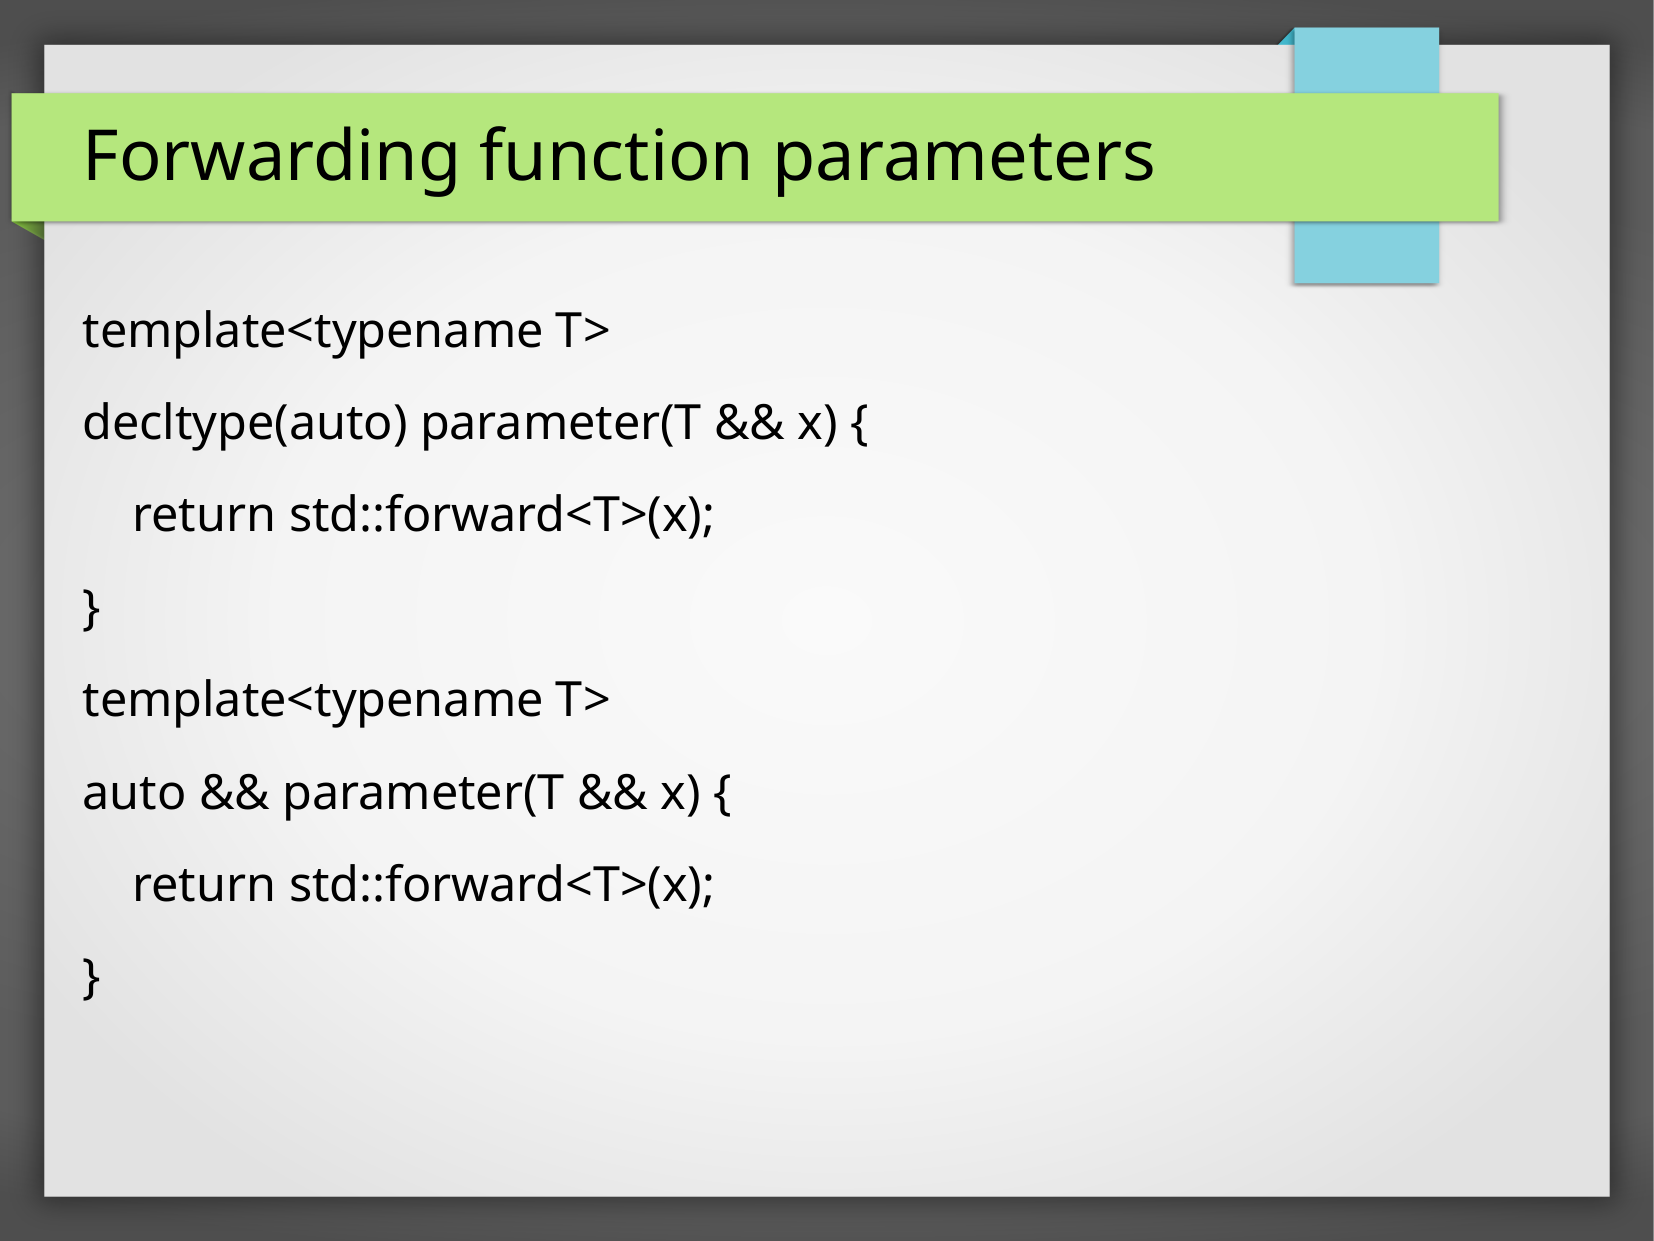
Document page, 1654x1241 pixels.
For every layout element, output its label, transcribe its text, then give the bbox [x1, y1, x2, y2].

list template<typename T> decltype(auto) parameter(T && x) { return std::forward<T>(x); } template<typename T> auto && parameter(T && x) { return std::forward<T>(x); } [82, 295, 1571, 1015]
title Forwarding function parameters [82, 94, 1546, 213]
picture [0, 0, 1654, 1241]
